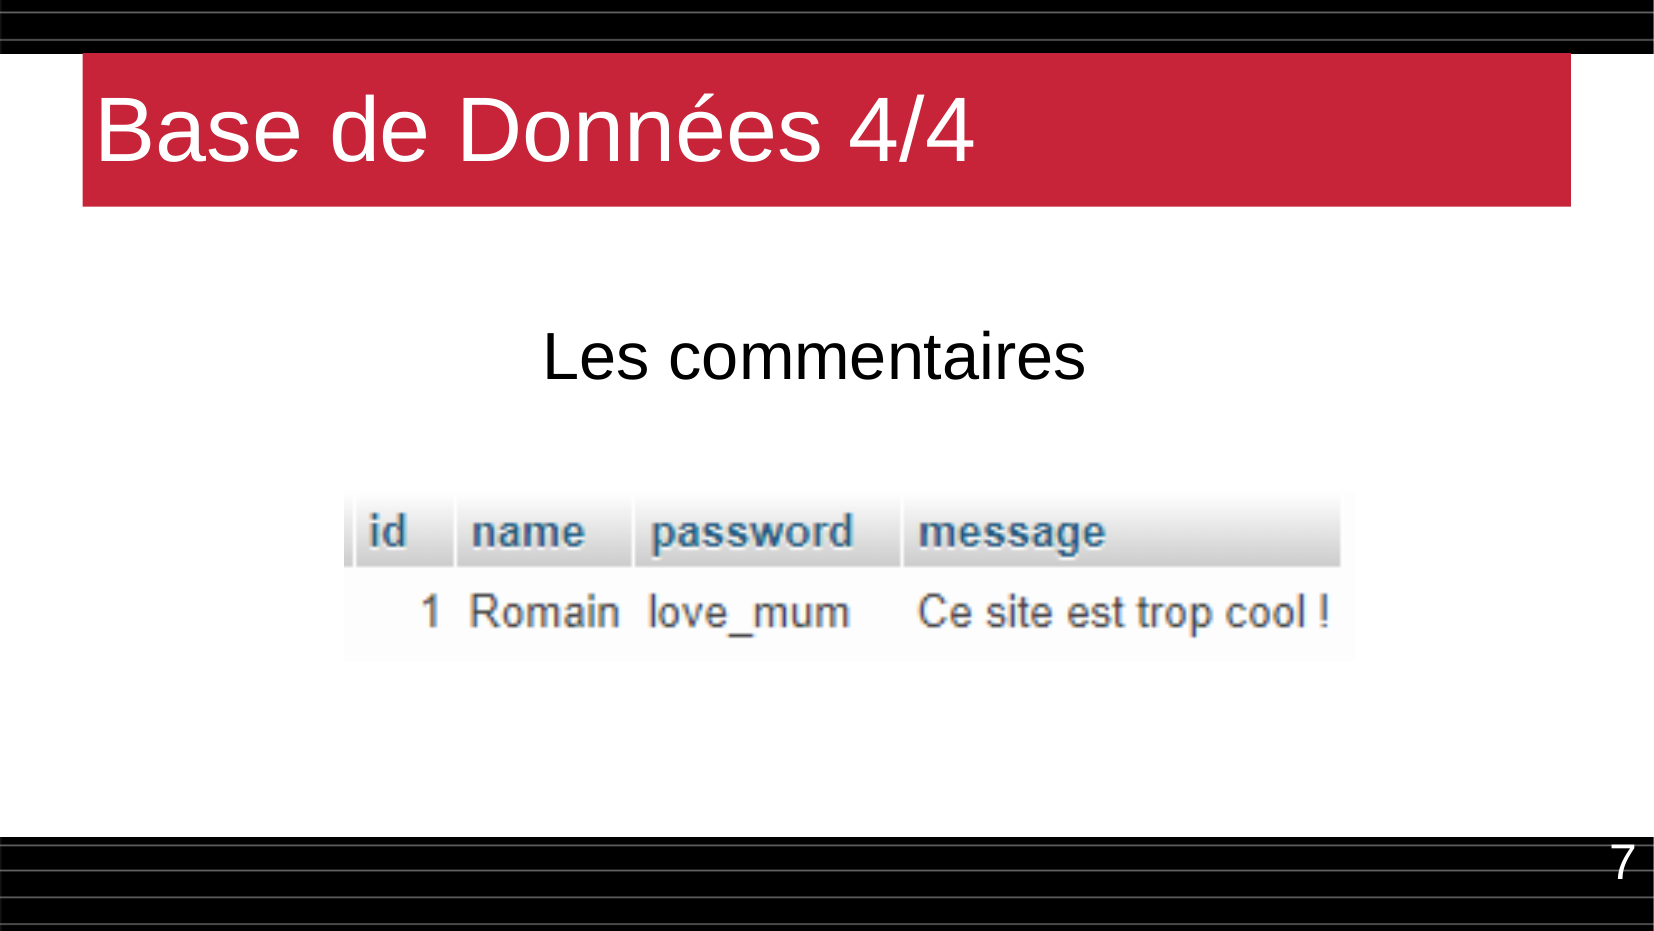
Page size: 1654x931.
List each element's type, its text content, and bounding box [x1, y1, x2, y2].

picture [344, 484, 1355, 672]
text_box 7 [1594, 826, 1654, 898]
picture [0, 837, 1654, 931]
title Base de Données 4/4 [82, 53, 1571, 207]
picture [0, 0, 1654, 54]
text_box Les commentaires [519, 318, 1111, 408]
